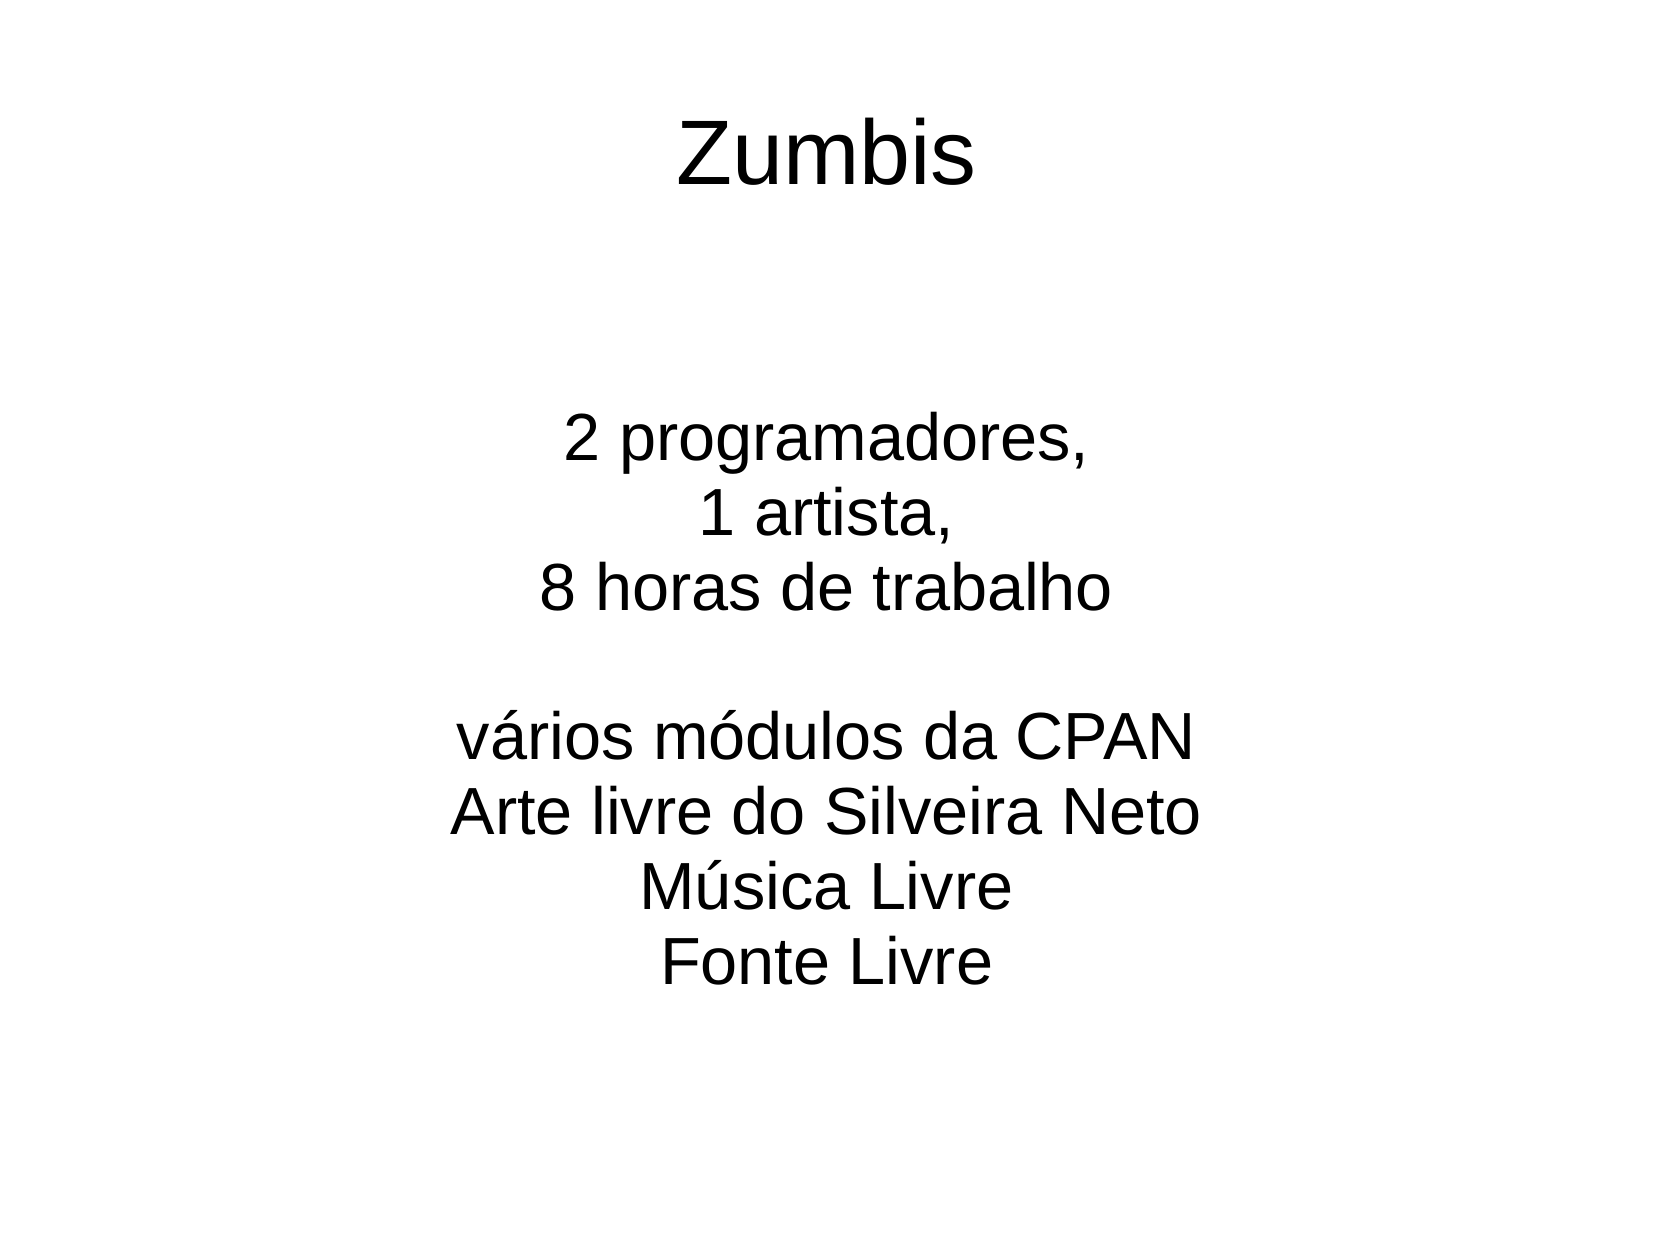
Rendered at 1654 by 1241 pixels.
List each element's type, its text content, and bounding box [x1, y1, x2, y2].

title Zumbis [82, 56, 1571, 250]
subtitle 2 programadores, 1 artista, 8 horas de trabalho vários módulos da CPAN Arte livre do Silveira Neto Música Livre Fonte Livre [82, 297, 1571, 1102]
